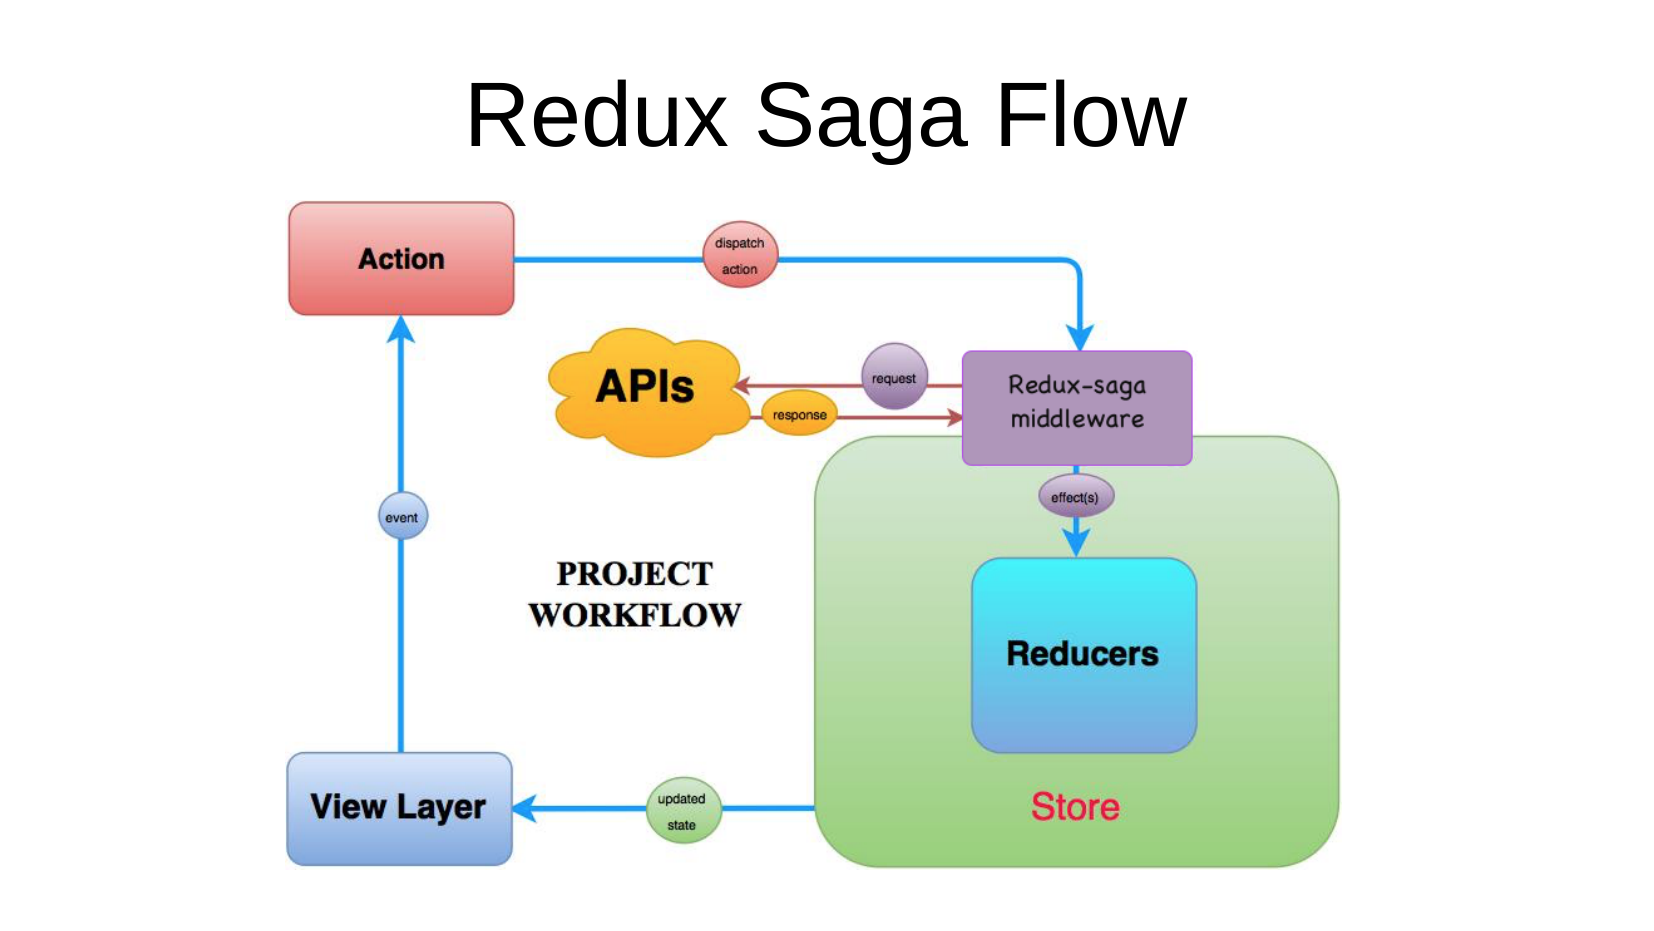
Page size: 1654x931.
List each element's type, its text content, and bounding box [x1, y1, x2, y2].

picture [285, 200, 1342, 871]
title Redux Saga Flow [82, 37, 1571, 193]
